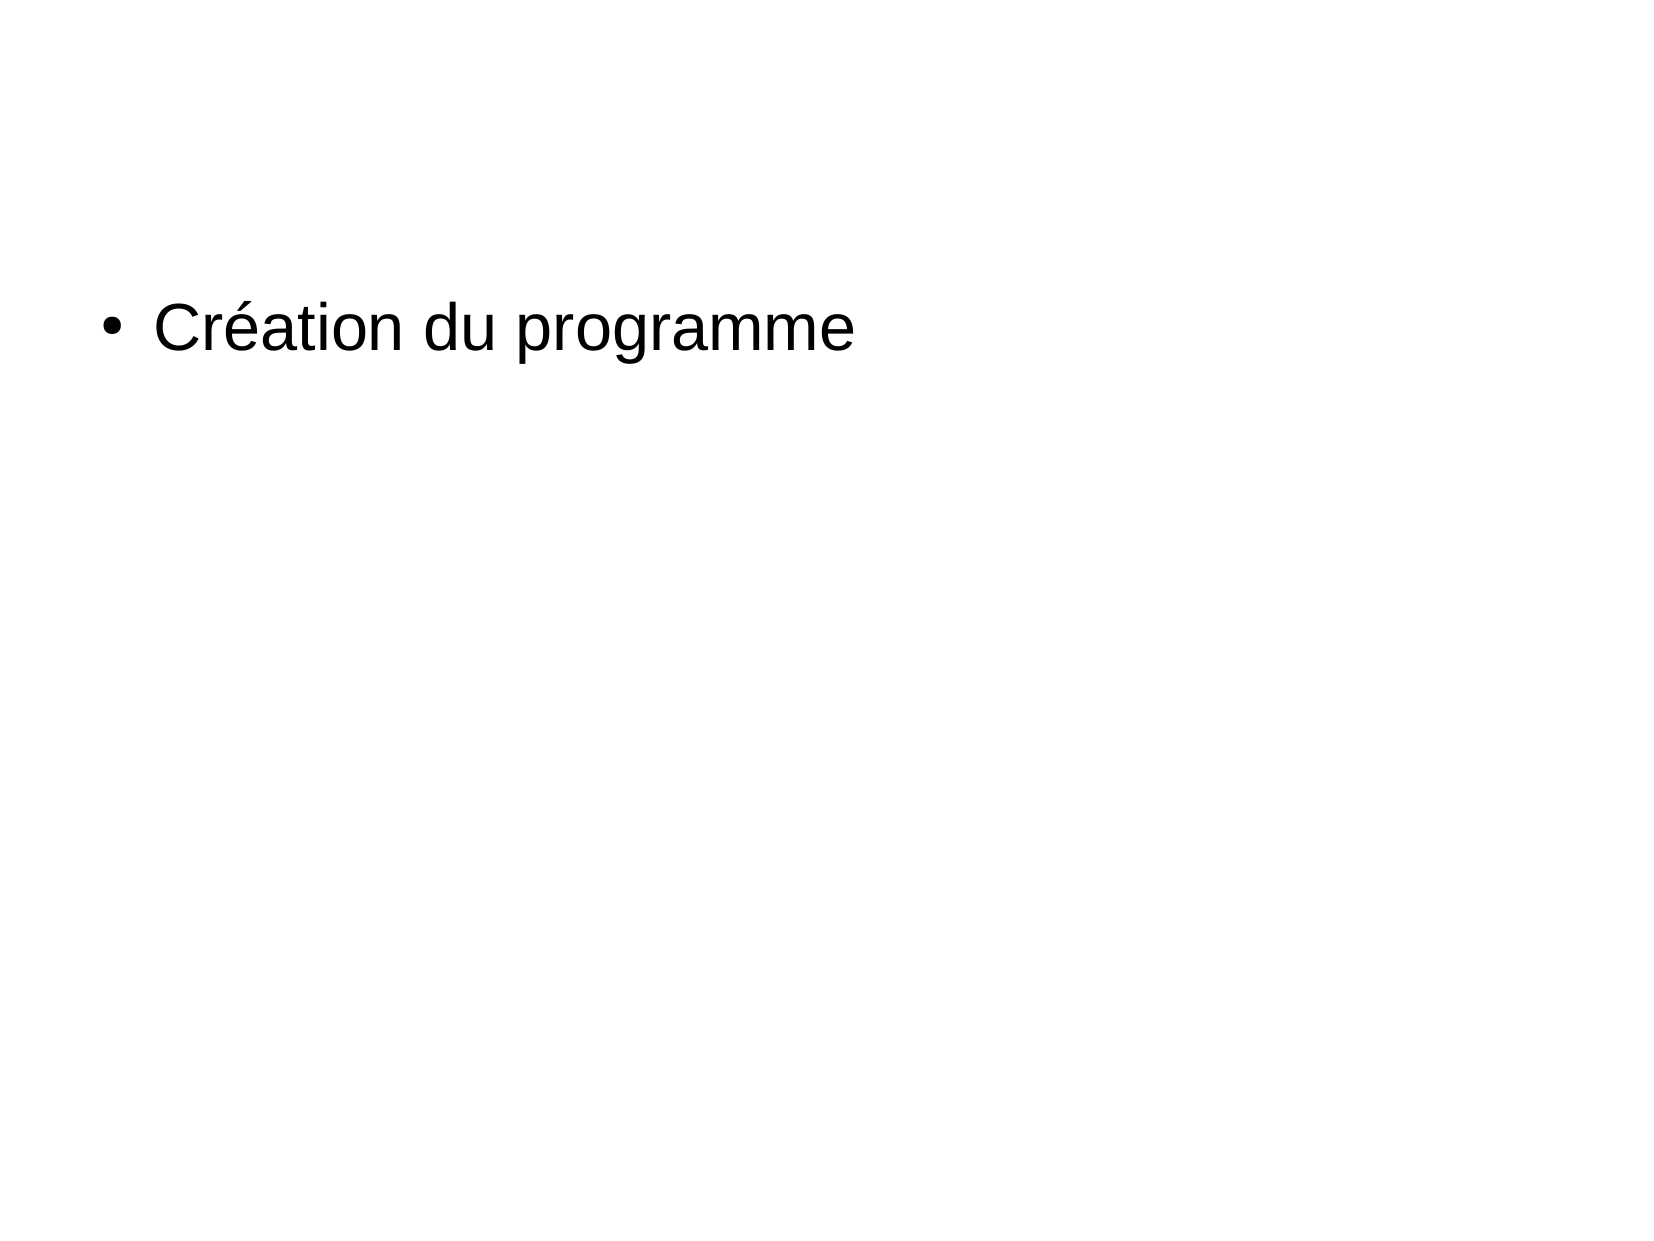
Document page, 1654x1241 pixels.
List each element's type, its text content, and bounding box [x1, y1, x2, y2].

list Création du programme [82, 290, 1571, 1010]
